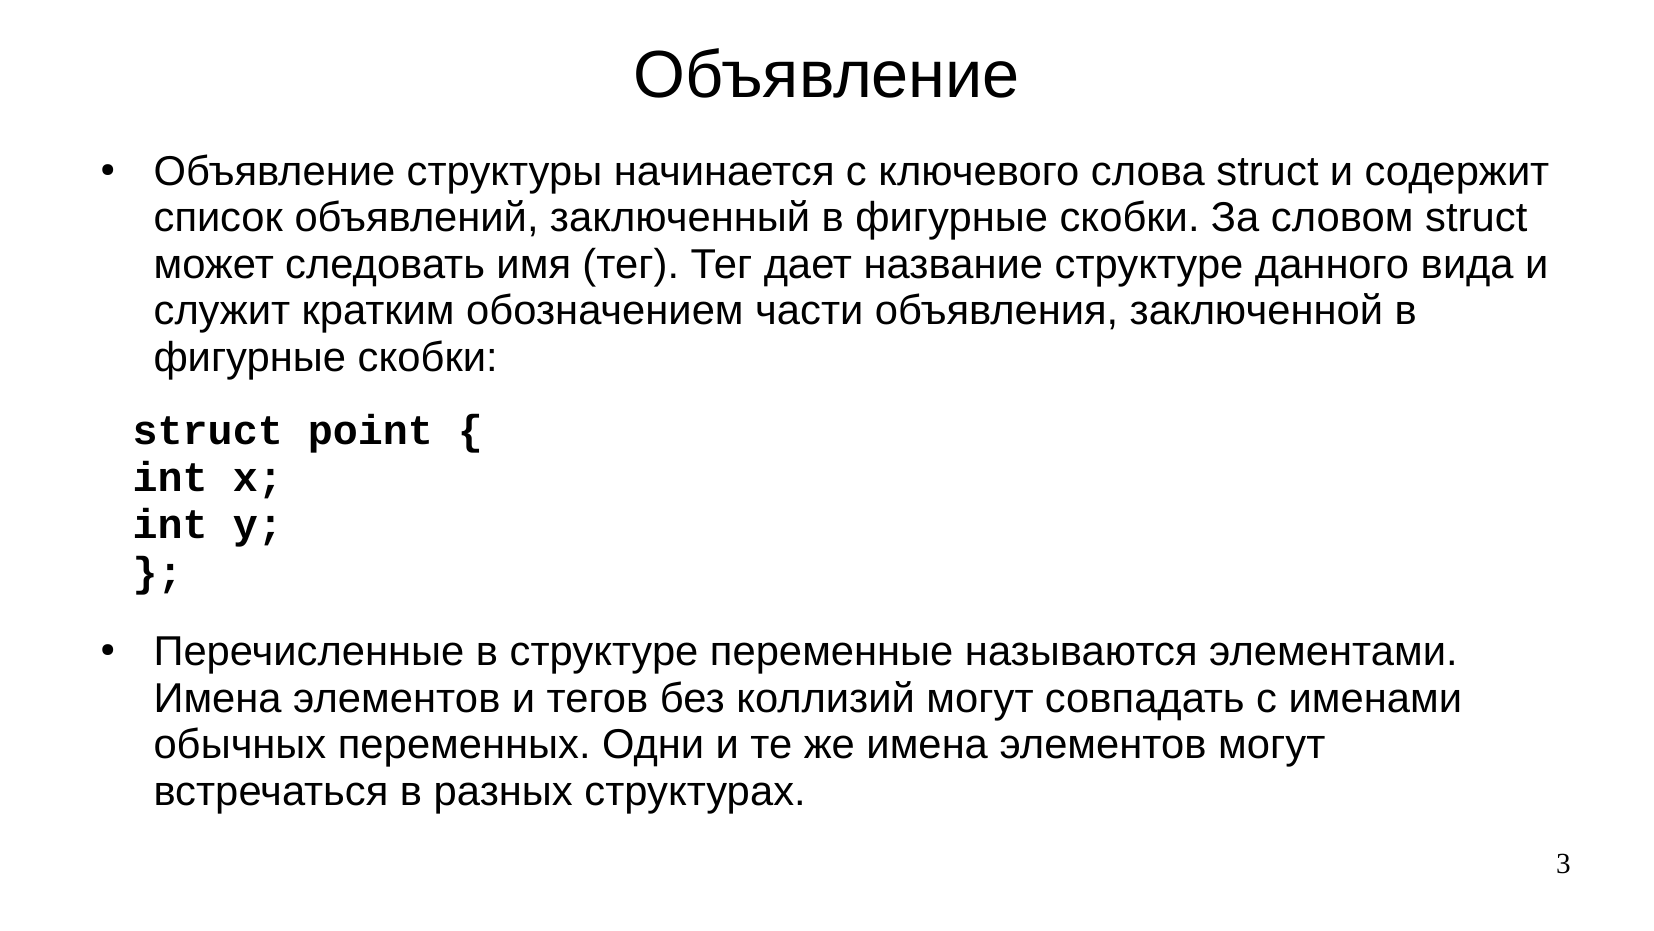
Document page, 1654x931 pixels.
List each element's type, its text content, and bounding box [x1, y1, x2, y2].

title Объявление [82, 19, 1571, 130]
list Объявление структуры начинается с ключевого слова struct и содержит список объявлений, заключенный в фигурные скобки. За словом struct может следовать имя (тег). Тег дает название структуре данного вида и служит кратким обозначением части объявления, заключенной в фигурные скобки: struct point { int x; int у; }; Перечисленные в структуре переменные называются элементами. Имена элементов и тегов без коллизий могут совпадать с именами обычных переменных. Одни и те же имена элементов могут встречаться в разных структурах. [82, 147, 1571, 875]
